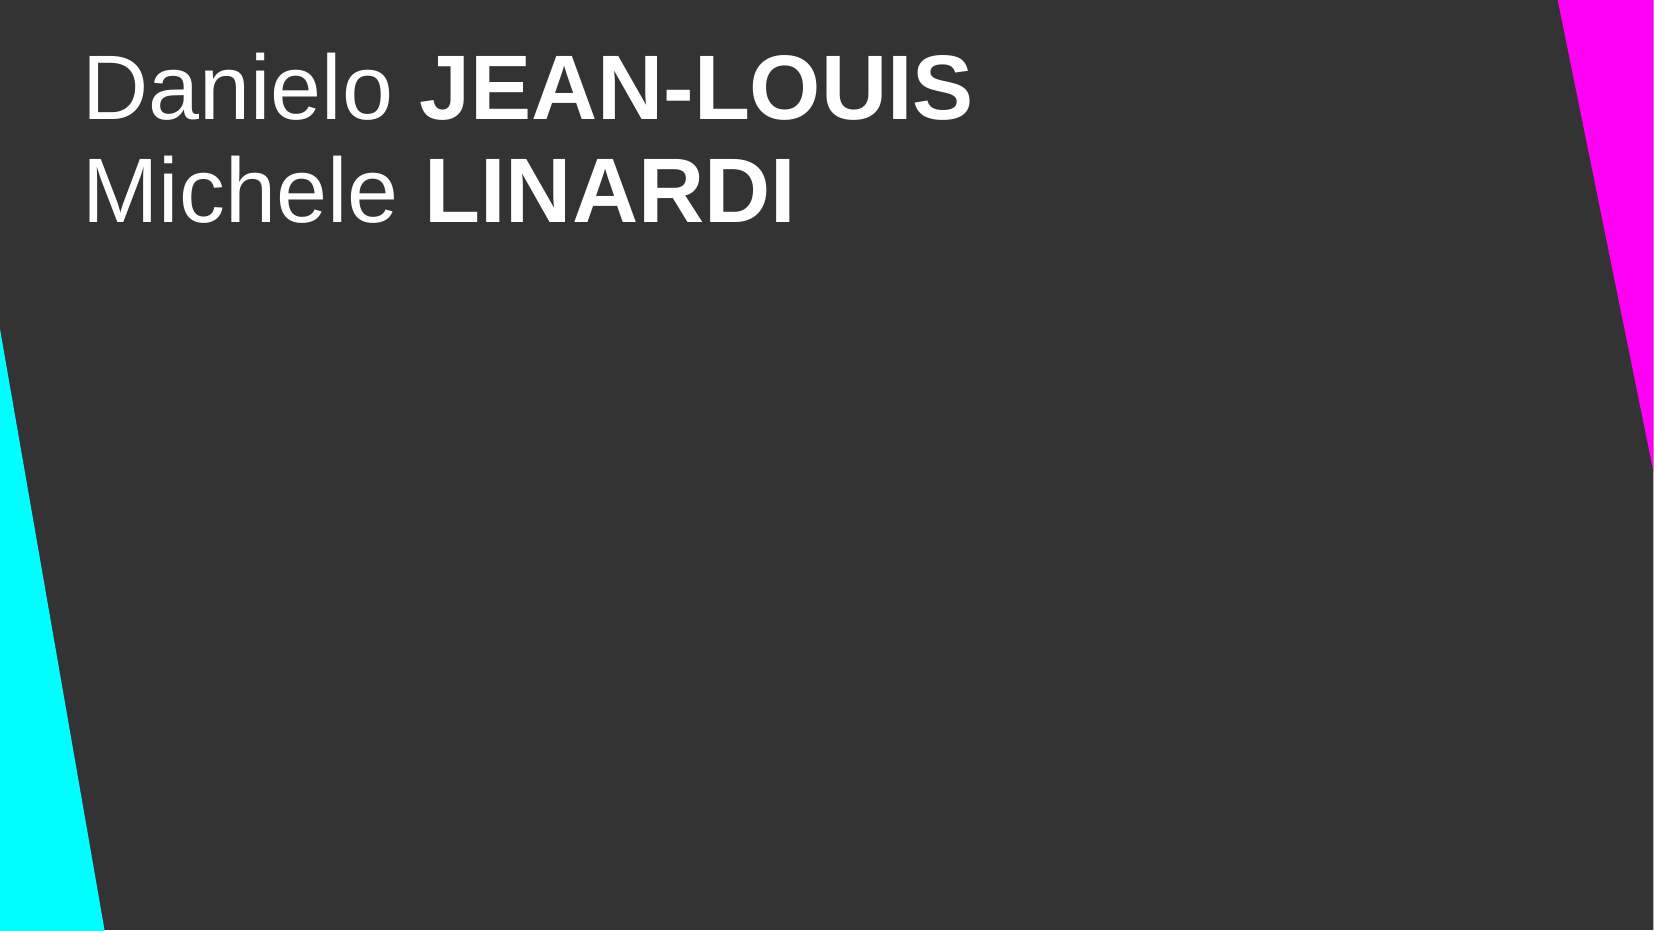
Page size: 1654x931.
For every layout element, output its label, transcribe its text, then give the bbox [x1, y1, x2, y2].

text_box [1557, 0, 1654, 475]
subtitle Danielo JEAN-LOUIS Michele LINARDI [82, 36, 1571, 758]
text_box [0, 329, 105, 931]
